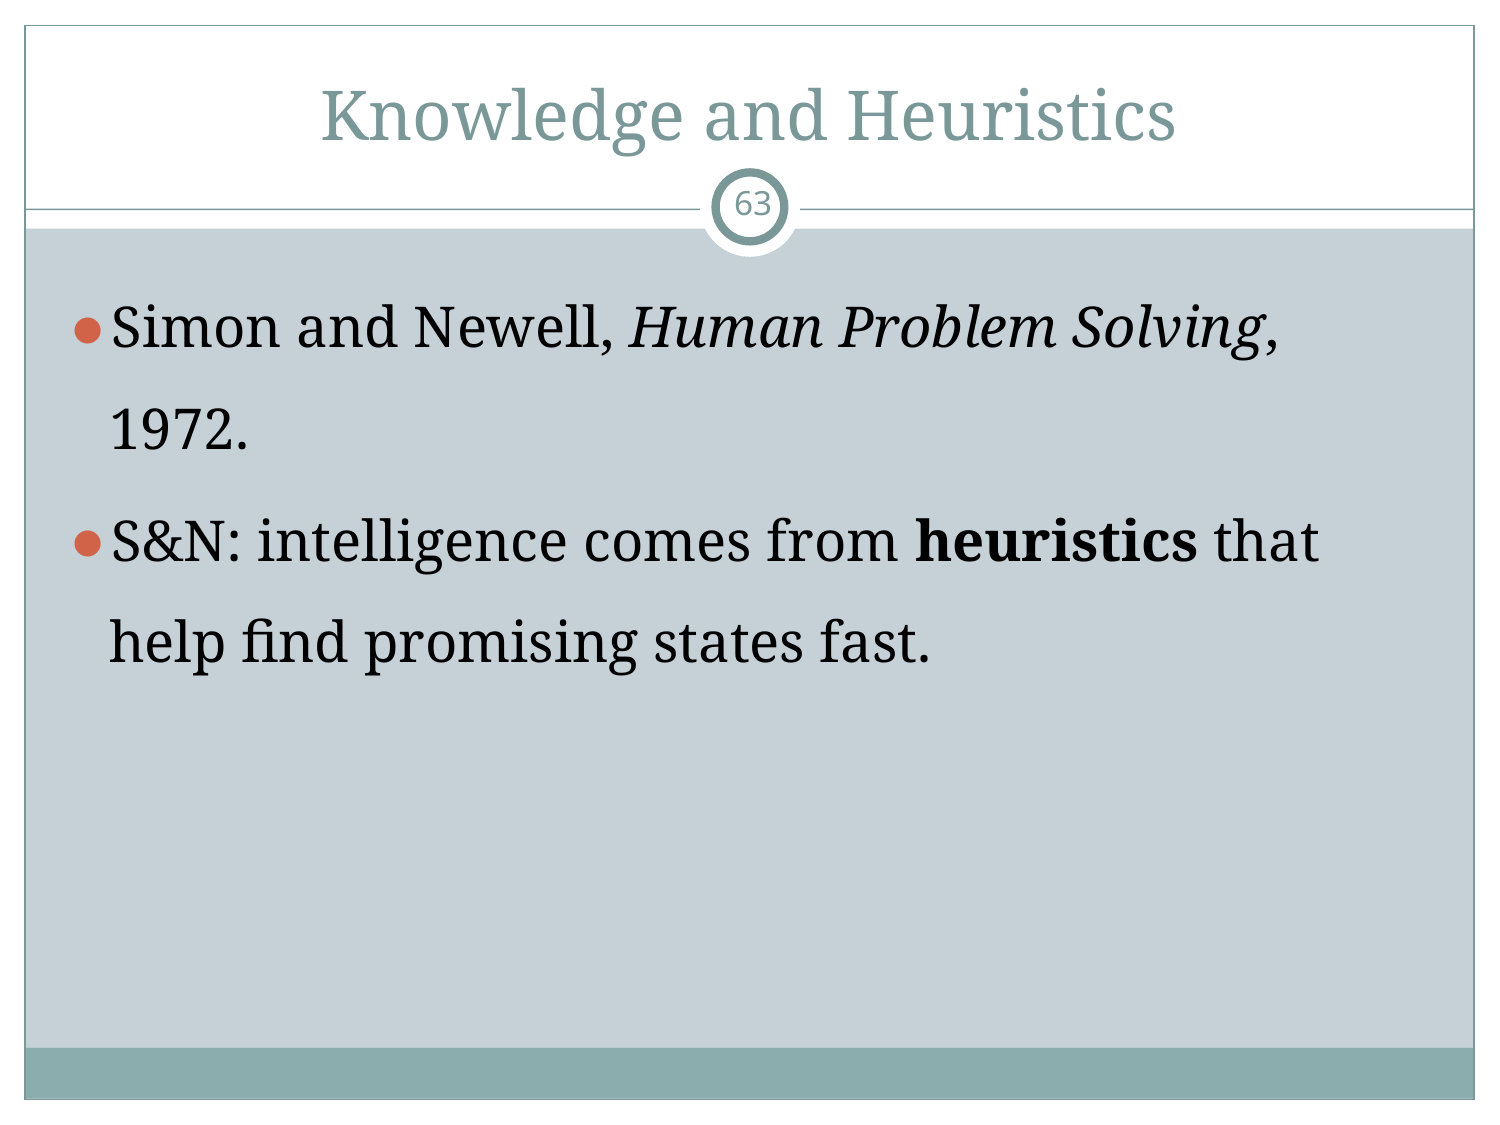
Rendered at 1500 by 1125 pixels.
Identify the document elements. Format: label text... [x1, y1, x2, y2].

list Simon and Newell, Human Problem Solving, 1972. S&N: intelligence comes from heuristics that help find promising states fast. [49, 250, 1445, 1001]
slide_number <number> [715, 168, 791, 241]
title Knowledge and Heuristics [49, 37, 1450, 162]
